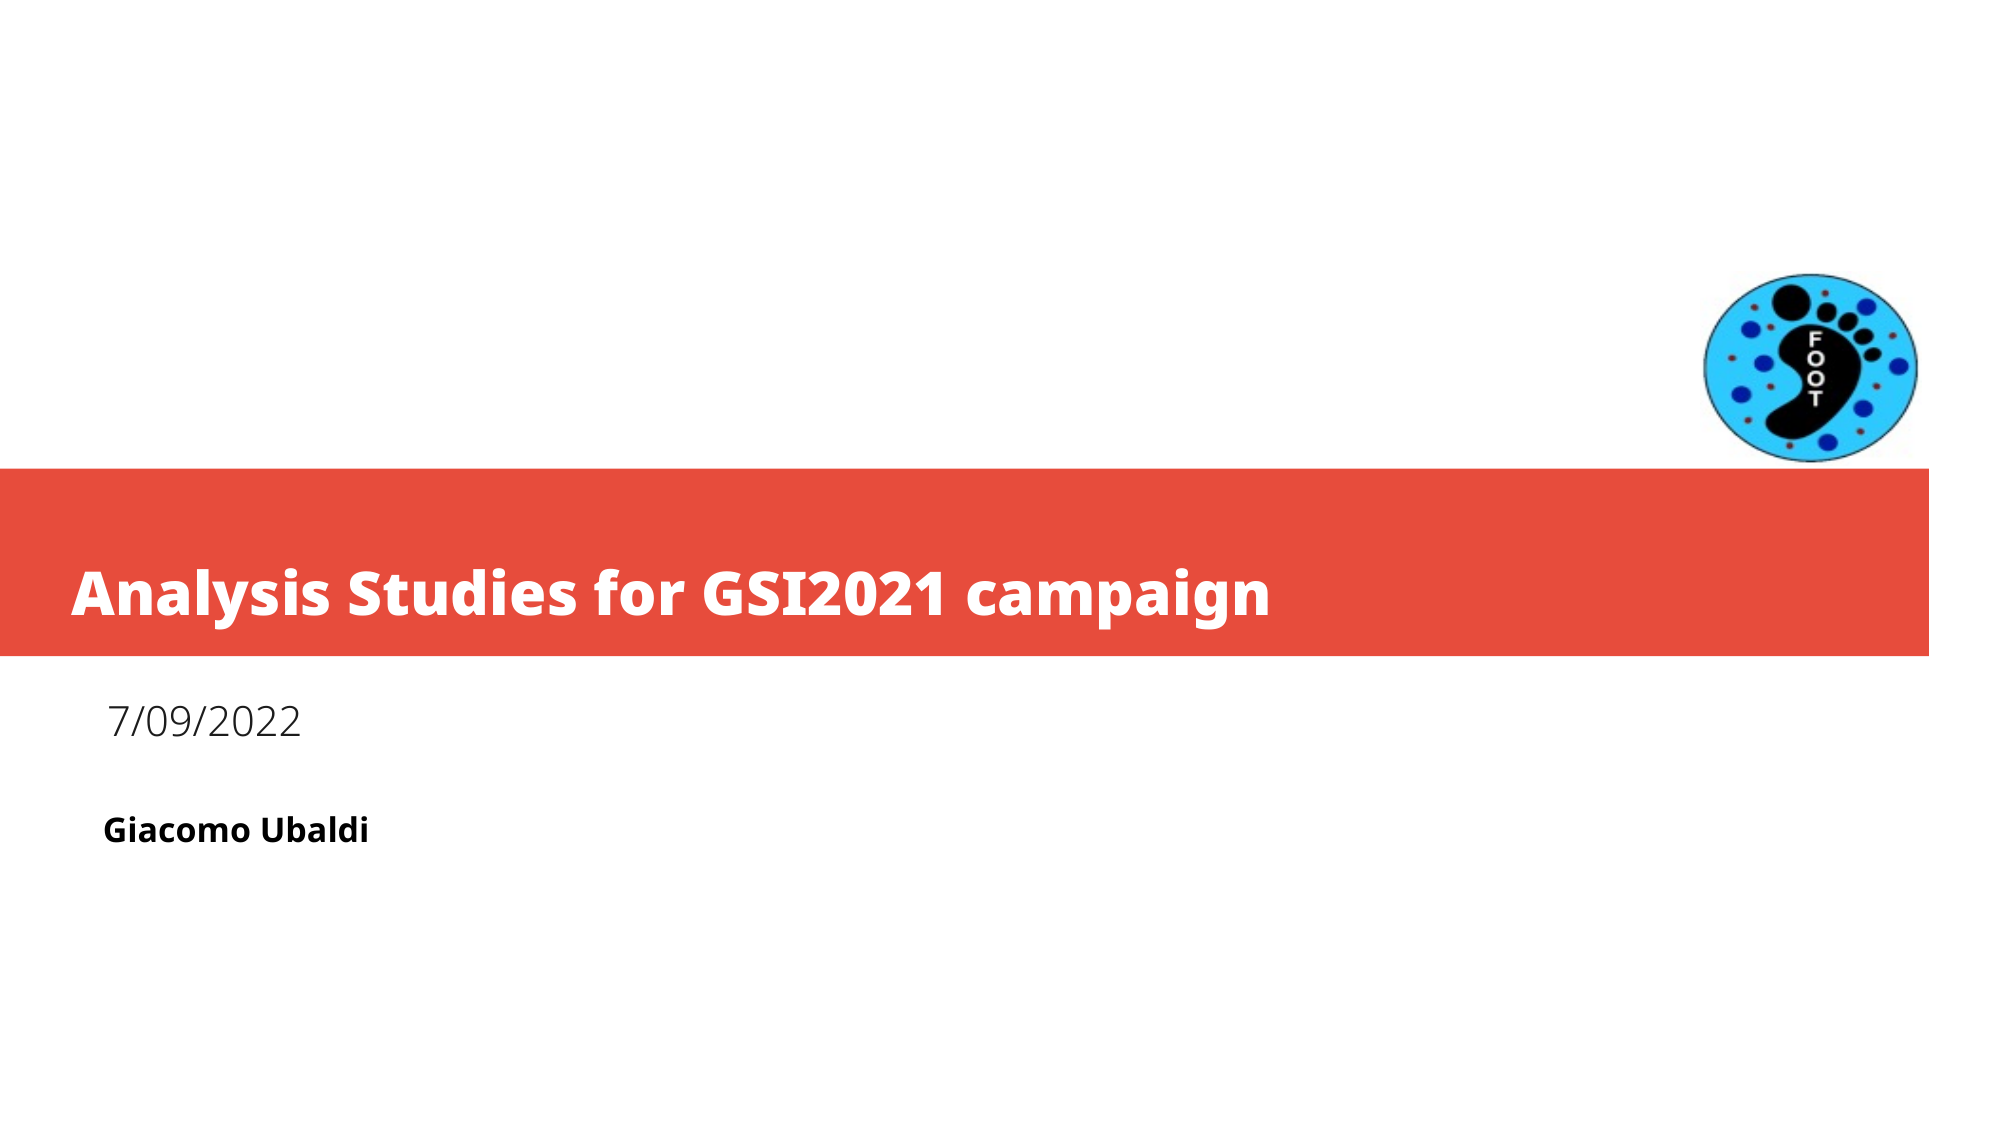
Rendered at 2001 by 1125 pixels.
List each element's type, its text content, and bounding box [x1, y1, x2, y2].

title Analysis Studies for GSI2021 campaign [71, 495, 1929, 630]
picture [1700, 271, 1922, 466]
subtitle 7/09/2022 [107, 696, 1929, 1072]
text_box Giacomo Ubaldi [88, 803, 1186, 897]
